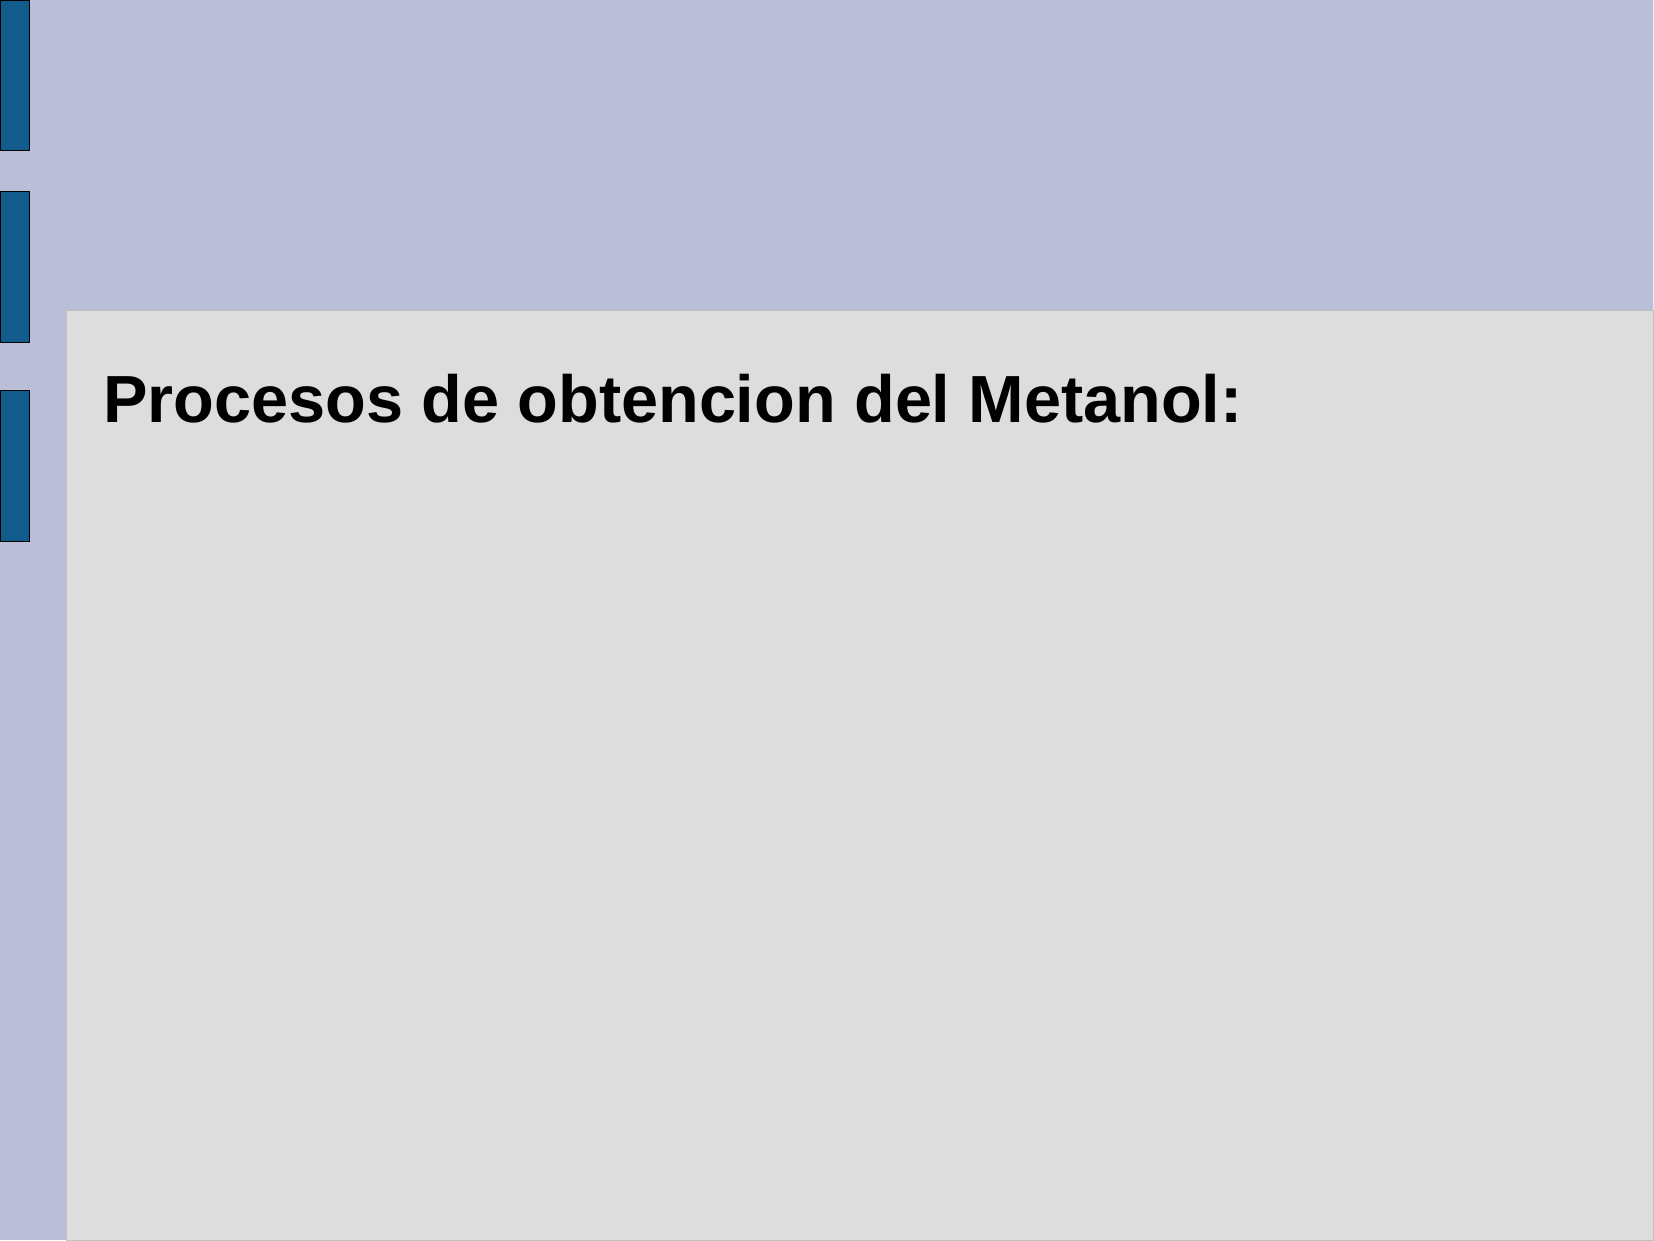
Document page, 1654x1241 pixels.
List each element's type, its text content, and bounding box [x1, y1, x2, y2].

text_box Procesos de obtencion del Metanol: [88, 354, 1300, 445]
